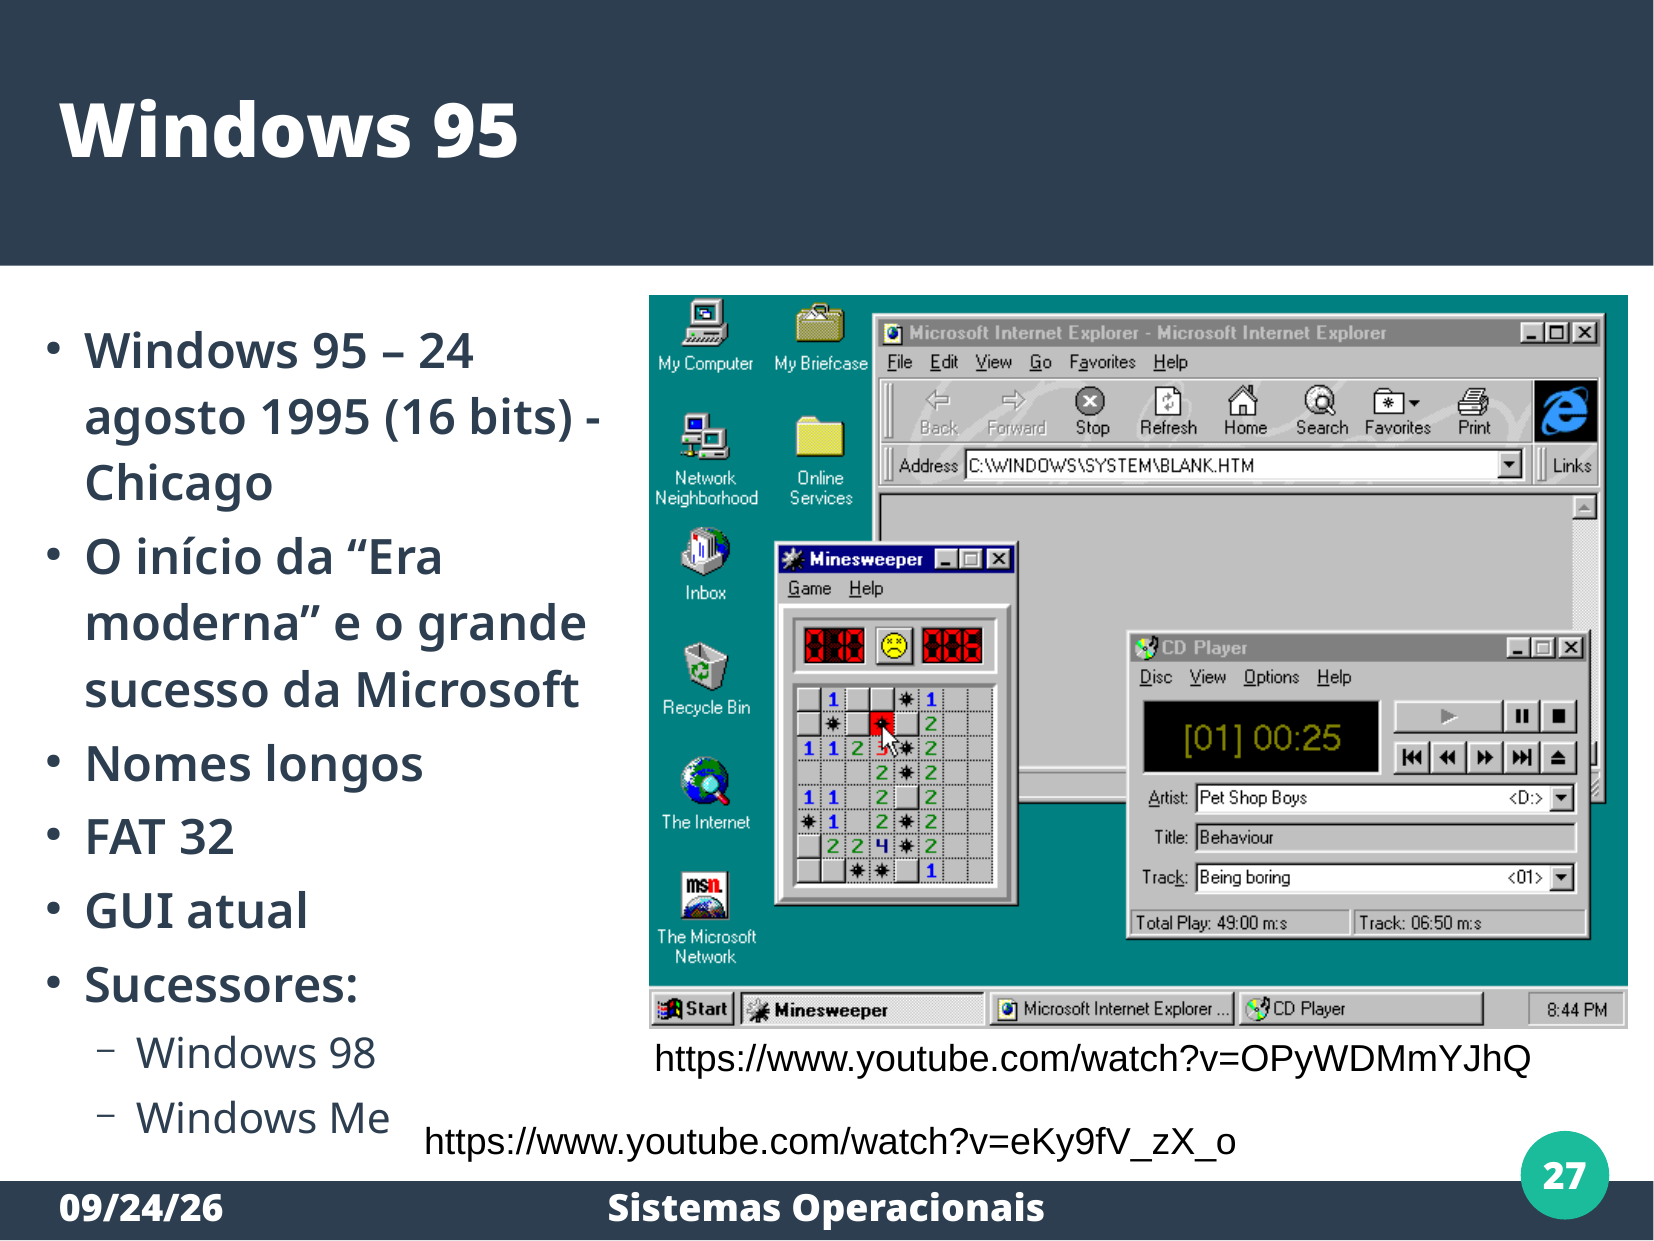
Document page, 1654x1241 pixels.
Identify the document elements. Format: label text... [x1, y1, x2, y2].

picture [649, 295, 1628, 1029]
text_box https://www.youtube.com/watch?v=eKy9fV_zX_o [409, 1112, 1252, 1170]
title Windows 95 [59, 49, 1595, 207]
list Windows 95 – 24 agosto 1995 (16 bits) - Chicago O início da “Era moderna” e o grande sucesso da Microsoft Nomes longos FAT 32 GUI atual Sucessores: Windows 98 Windows Me [17, 308, 626, 1158]
text_box https://www.youtube.com/watch?v=OPyWDMmYJhQ [639, 1030, 1548, 1088]
